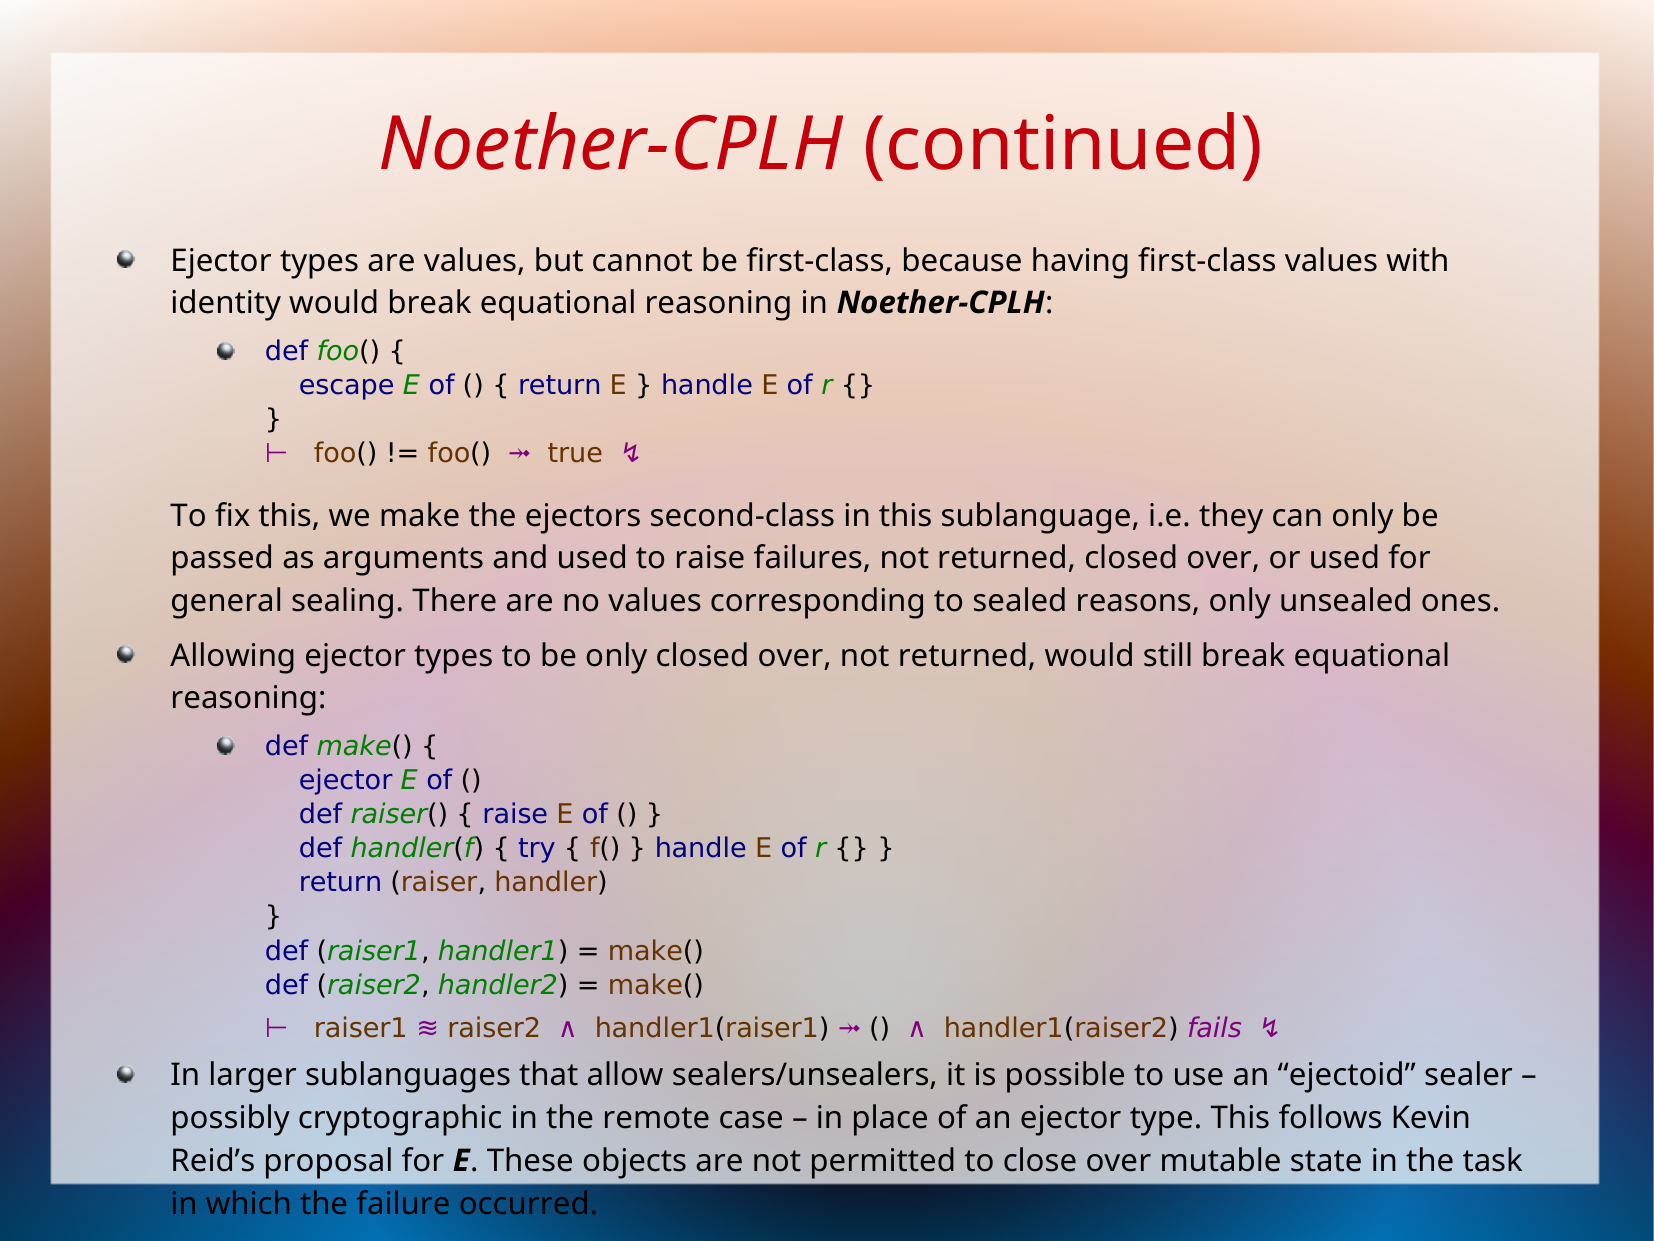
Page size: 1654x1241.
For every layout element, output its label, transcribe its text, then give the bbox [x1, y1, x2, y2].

list Ejector types are values, but cannot be first-class, because having first‑class values with identity would break equational reasoning in Noether-CPLH: def foo() { escape E of () { return E } handle E of r {} } ⊢ foo() != foo() ⤞ true ↯ To fix this, we make the ejectors second-class in this sublanguage, i.e. they can only be passed as arguments and used to raise failures, not returned, closed over, or used for general sealing. There are no values corresponding to sealed reasons, only unsealed ones. Allowing ejector types to be only closed over, not returned, would still break equational reasoning: def make() { ejector E of () def raiser() { raise E of () } def handler(f) { try { f() } handle E of r {} } return (raiser, handler) } def (raiser1, handler1) = make() def (raiser2, handler2) = make() ⊢ raiser1 ≋ raiser2 ∧ handler1(raiser1) ⤞ () ∧ handler1(raiser2) fails ↯ In larger sublanguages that allow sealers/unsealers, it is possible to use an “ejectoid” sealer – possibly cryptographic in the remote case – in place of an ejector type. This follows Kevin Reid’s proposal for E. These objects are not permitted to close over mutable state in the task in which the failure occurred. [99, 237, 1547, 1095]
picture [0, 0, 1654, 1241]
title Noether-CPLH (continued) [76, 43, 1565, 237]
